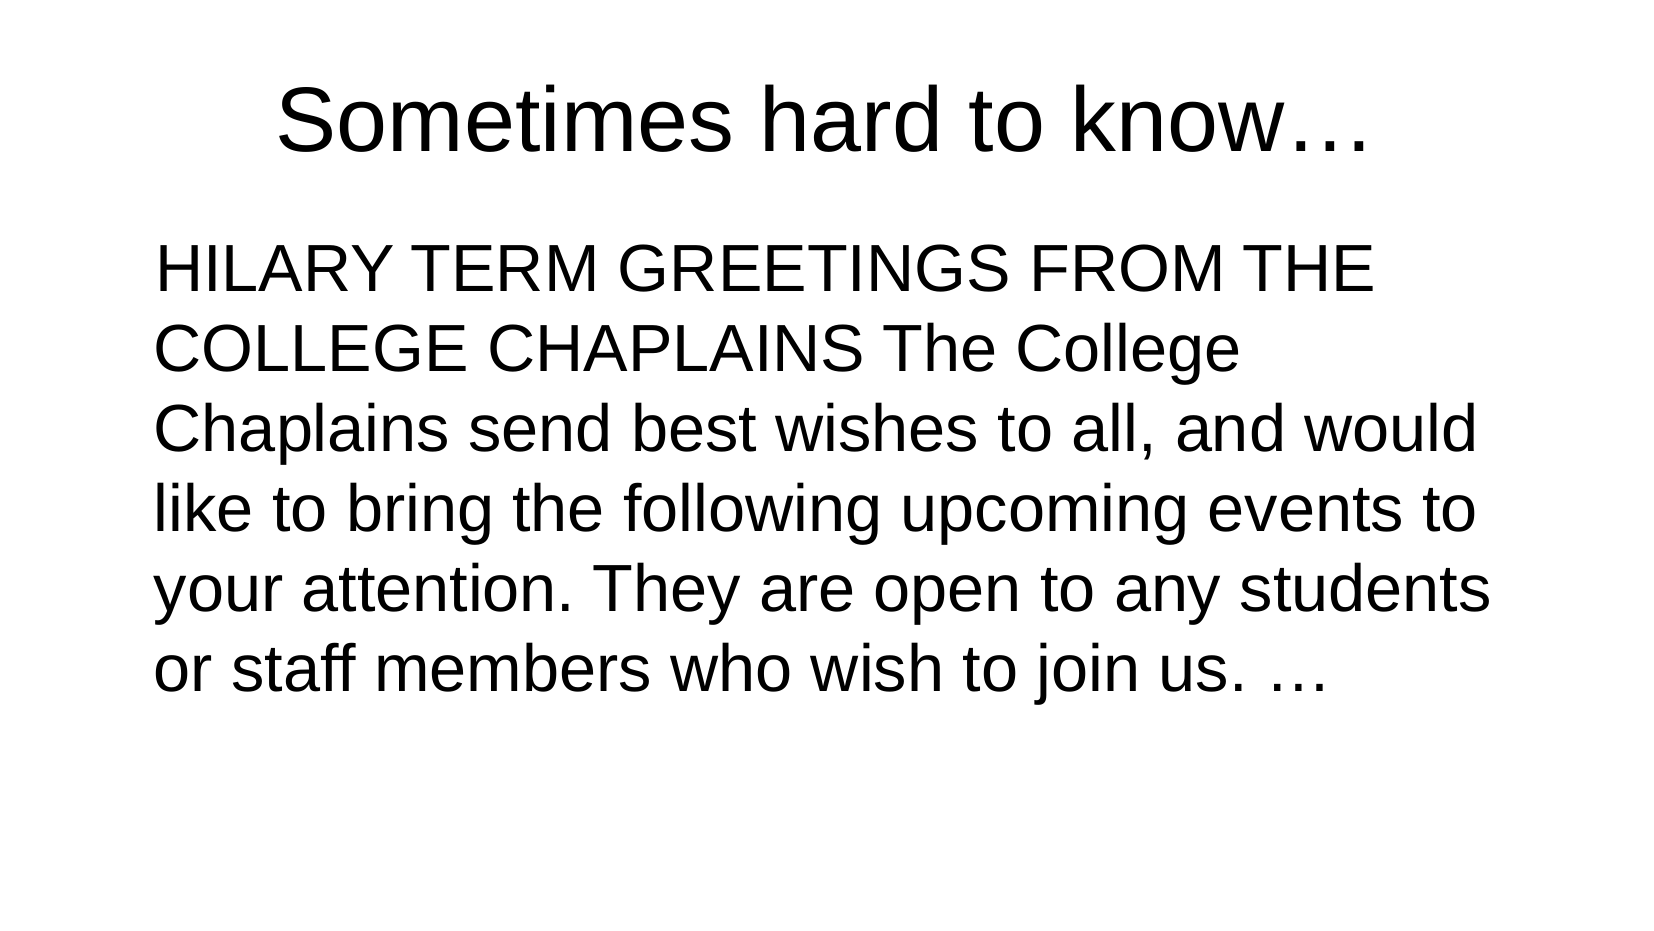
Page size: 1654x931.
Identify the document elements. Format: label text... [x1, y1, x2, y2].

title Sometimes hard to know… [82, 37, 1571, 193]
list HILARY TERM GREETINGS FROM THE COLLEGE CHAPLAINS The College Chaplains send best wishes to all, and would like to bring the following upcoming events to your attention. They are open to any students or staff members who wish to join us. … [82, 217, 1571, 831]
